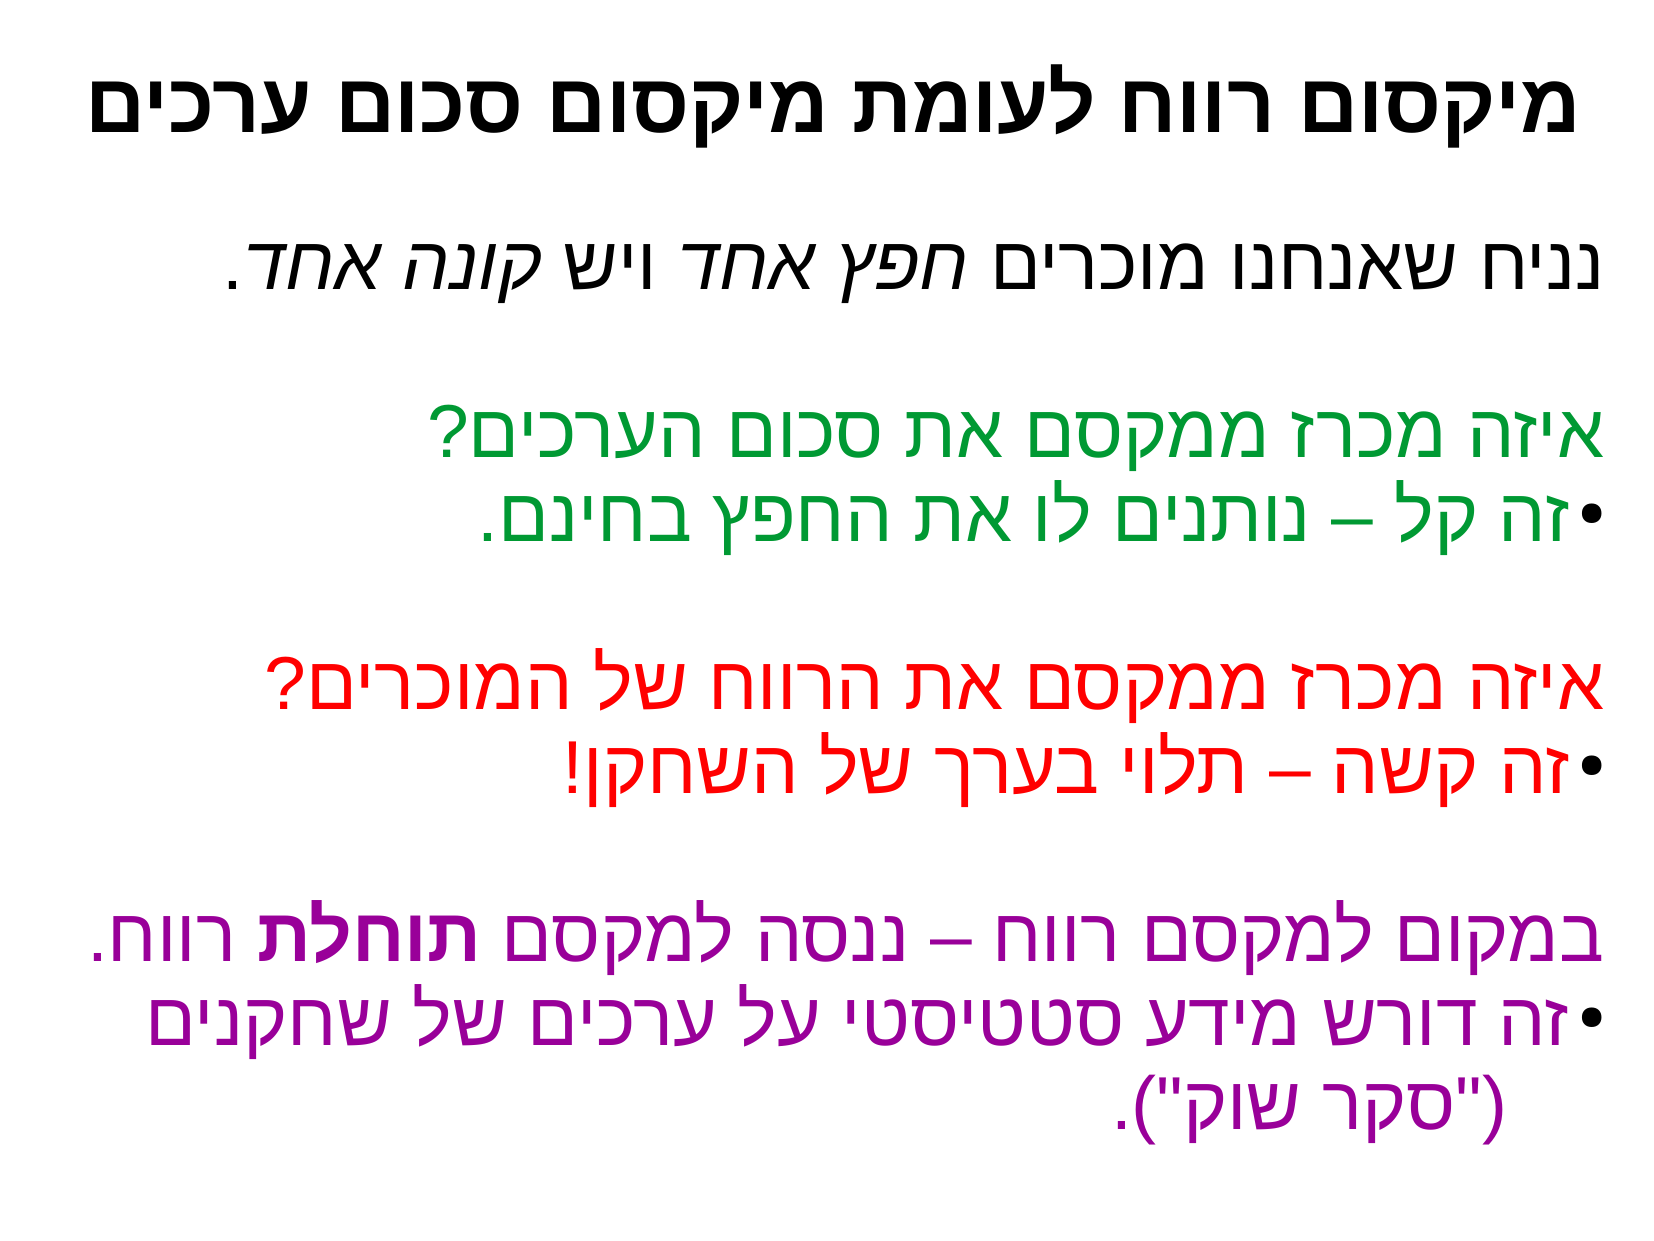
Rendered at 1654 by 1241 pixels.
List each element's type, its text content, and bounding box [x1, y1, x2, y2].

title מיקסום רווח לעומת מיקסום סכום ערכים [15, 0, 1654, 215]
text_box נניח שאנחנו מוכרים חפץ אחד ויש קונה אחד. איזה מכרז ממקסם את סכום הערכים? זה קל – נותנים לו את החפץ בחינם. איזה מכרז ממקסם את הרווח של המוכרים? זה קשה – תלוי בערך של השחקן! במקום למקסם רווח – ננסה למקסם תוחלת רווח. זה דורש מידע סטטיסטי על ערכים של שחקנים ("סקר שוק"). [15, 214, 1621, 1186]
